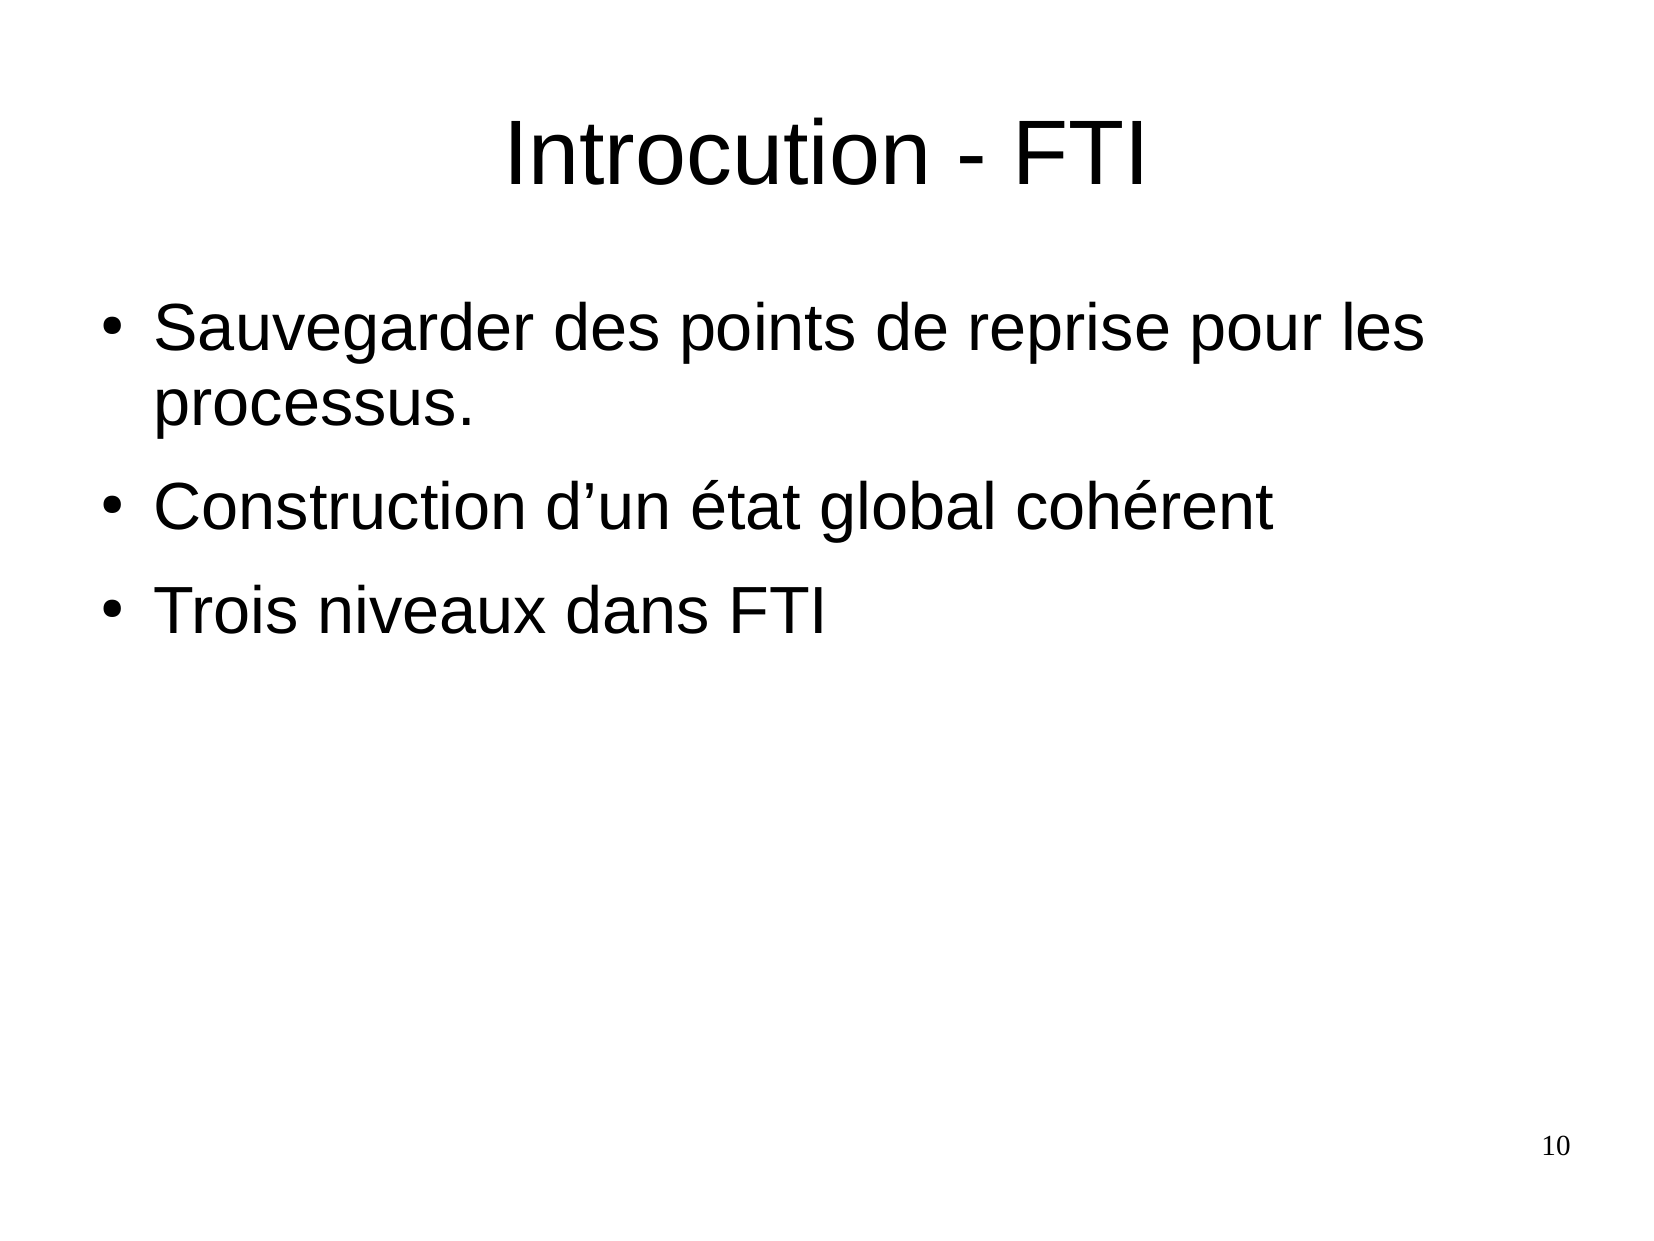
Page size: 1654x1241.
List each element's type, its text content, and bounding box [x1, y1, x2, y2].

list Sauvegarder des points de reprise pour les processus. Construction d’un état global cohérent Trois niveaux dans FTI [82, 290, 1538, 1010]
title Introcution - FTI [82, 49, 1571, 257]
